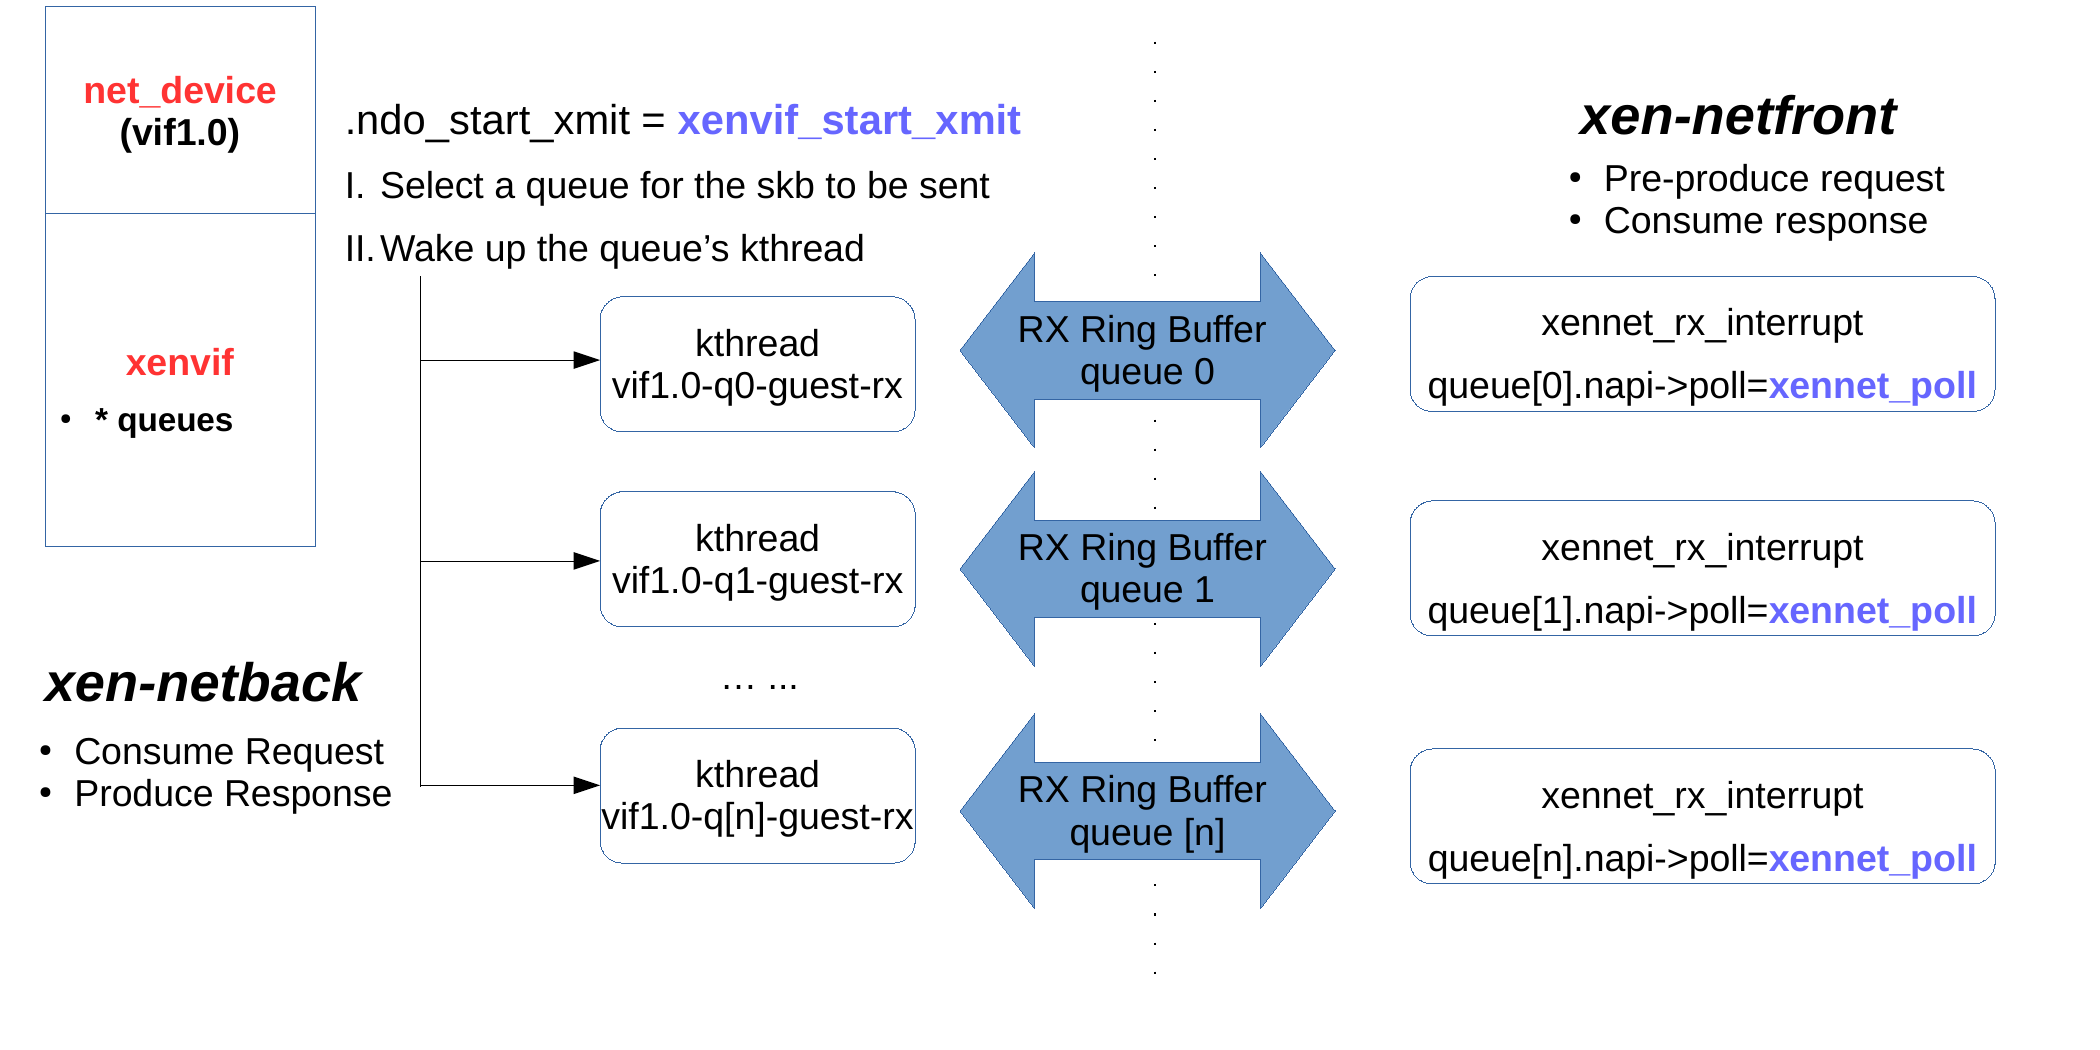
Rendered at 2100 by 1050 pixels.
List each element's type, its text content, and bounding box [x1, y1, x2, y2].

text_box RX Ring Buffer queue 0 [960, 252, 1336, 448]
text_box kthread vif1.0-q[n]-guest-rx [600, 728, 916, 864]
text_box xennet_rx_interrupt queue[0].napi->poll=xennet_poll [1410, 276, 1996, 412]
text_box .ndo_start_xmit = xenvif_start_xmit Select a queue for the skb to be sent Wake up the queue’s kthread [330, 66, 1037, 254]
text_box kthread vif1.0-q0-guest-rx [600, 296, 916, 432]
text_box xen-netback [30, 645, 377, 721]
text_box RX Ring Buffer queue [n] [960, 713, 1336, 909]
text_box xennet_rx_interrupt queue[n].napi->poll=xennet_poll [1410, 748, 1996, 884]
text_box RX Ring Buffer queue 1 [960, 471, 1336, 667]
text_box xennet_rx_interrupt queue[1].napi->poll=xennet_poll [1410, 500, 1996, 636]
text_box net_device (vif1.0) [45, 6, 316, 213]
text_box xenvif * queues [45, 213, 316, 547]
text_box Consume Request Produce Response [24, 723, 408, 822]
text_box kthread vif1.0-q1-guest-rx [600, 491, 916, 627]
text_box xen-netfront [1565, 78, 1912, 150]
text_box … ... [705, 647, 815, 705]
text_box Pre-produce request Consume response [1553, 150, 1960, 250]
